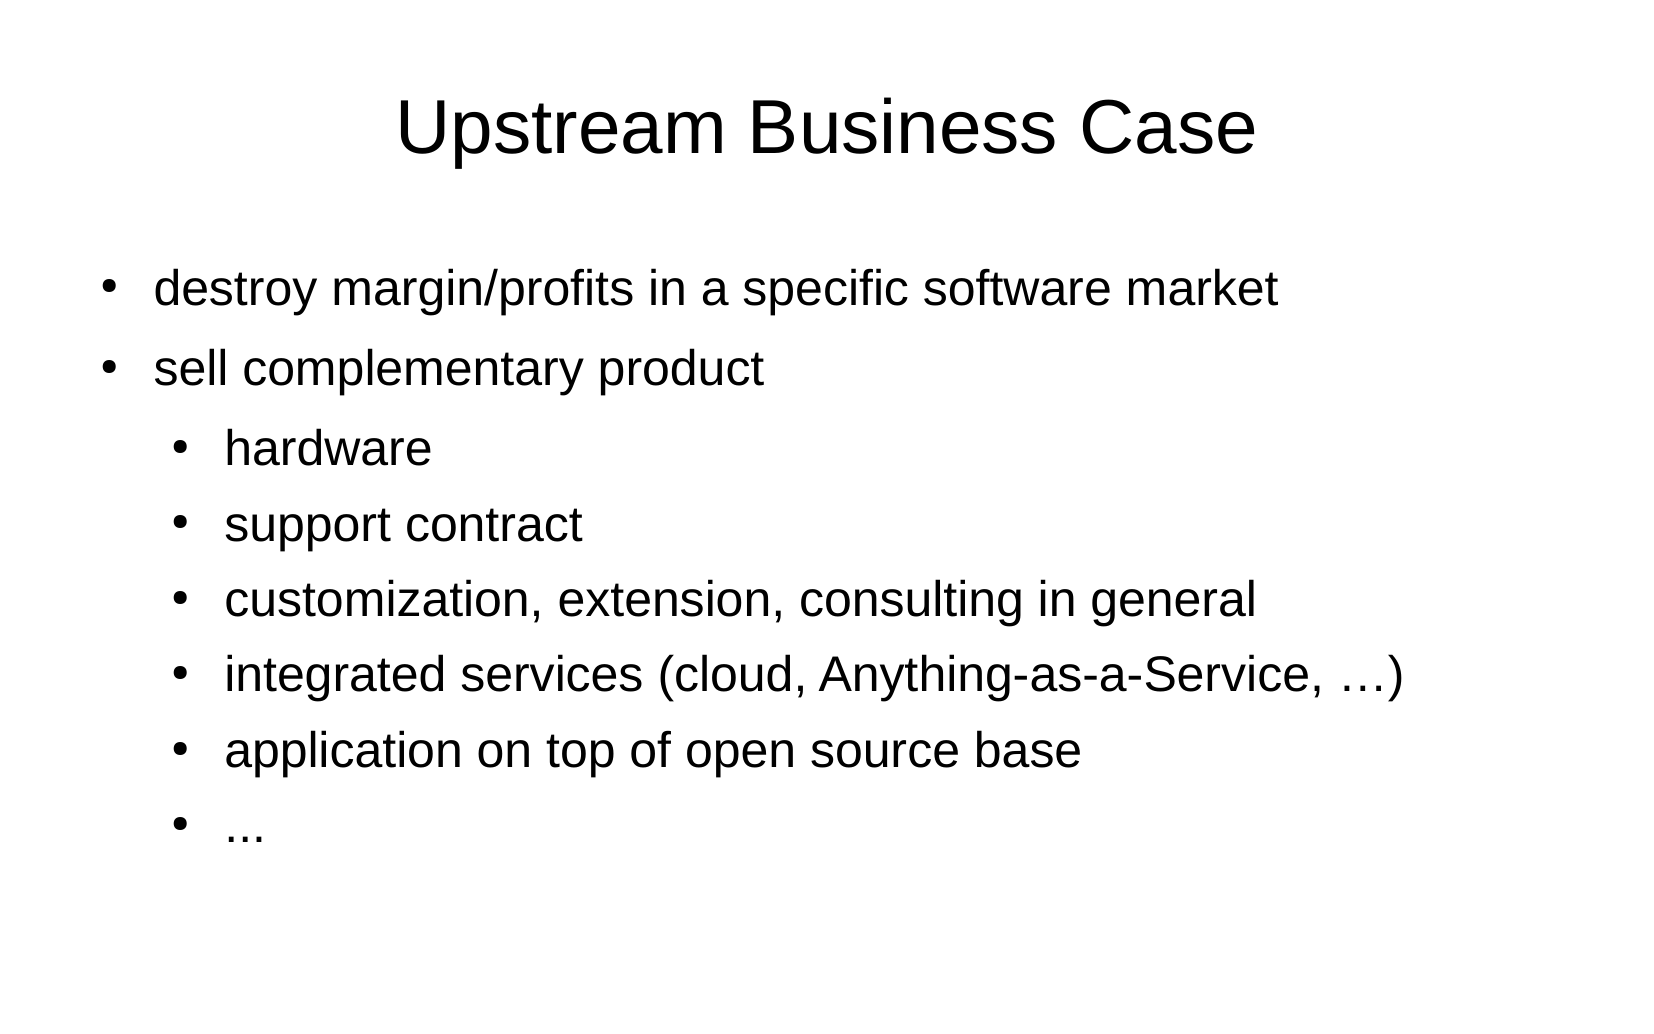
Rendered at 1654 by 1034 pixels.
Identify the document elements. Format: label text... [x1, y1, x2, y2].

title Upstream Business Case [82, 41, 1571, 214]
list destroy margin/profits in a specific software market sell complementary product hardware support contract customization, extension, consulting in general integrated services (cloud, Anything-as-a-Service, …) application on top of open source base ... [82, 259, 1571, 898]
